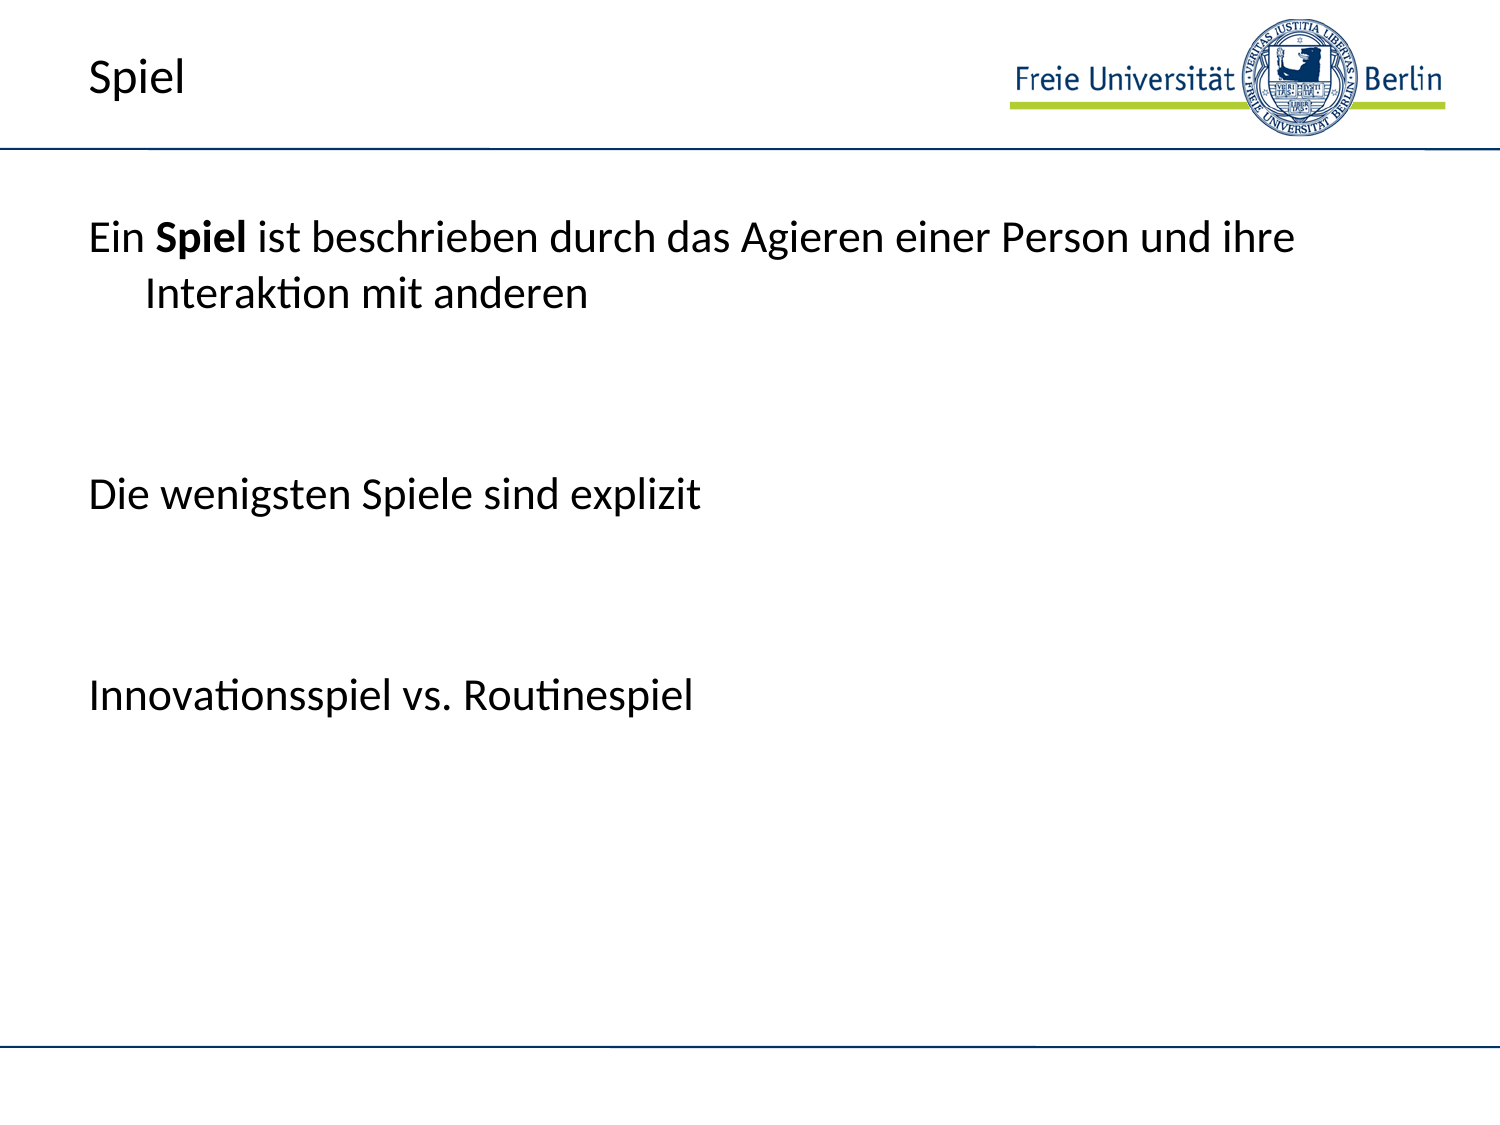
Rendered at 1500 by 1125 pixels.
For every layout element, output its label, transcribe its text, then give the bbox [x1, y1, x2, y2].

list Ein Spiel ist beschrieben durch das Agieren einer Person und ihre Interaktion mit anderen Die wenigsten Spiele sind explizit Innovationsspiel vs. Routinespiel [88, 206, 1417, 1033]
title Spiel [88, 12, 974, 135]
picture [1009, 19, 1446, 137]
